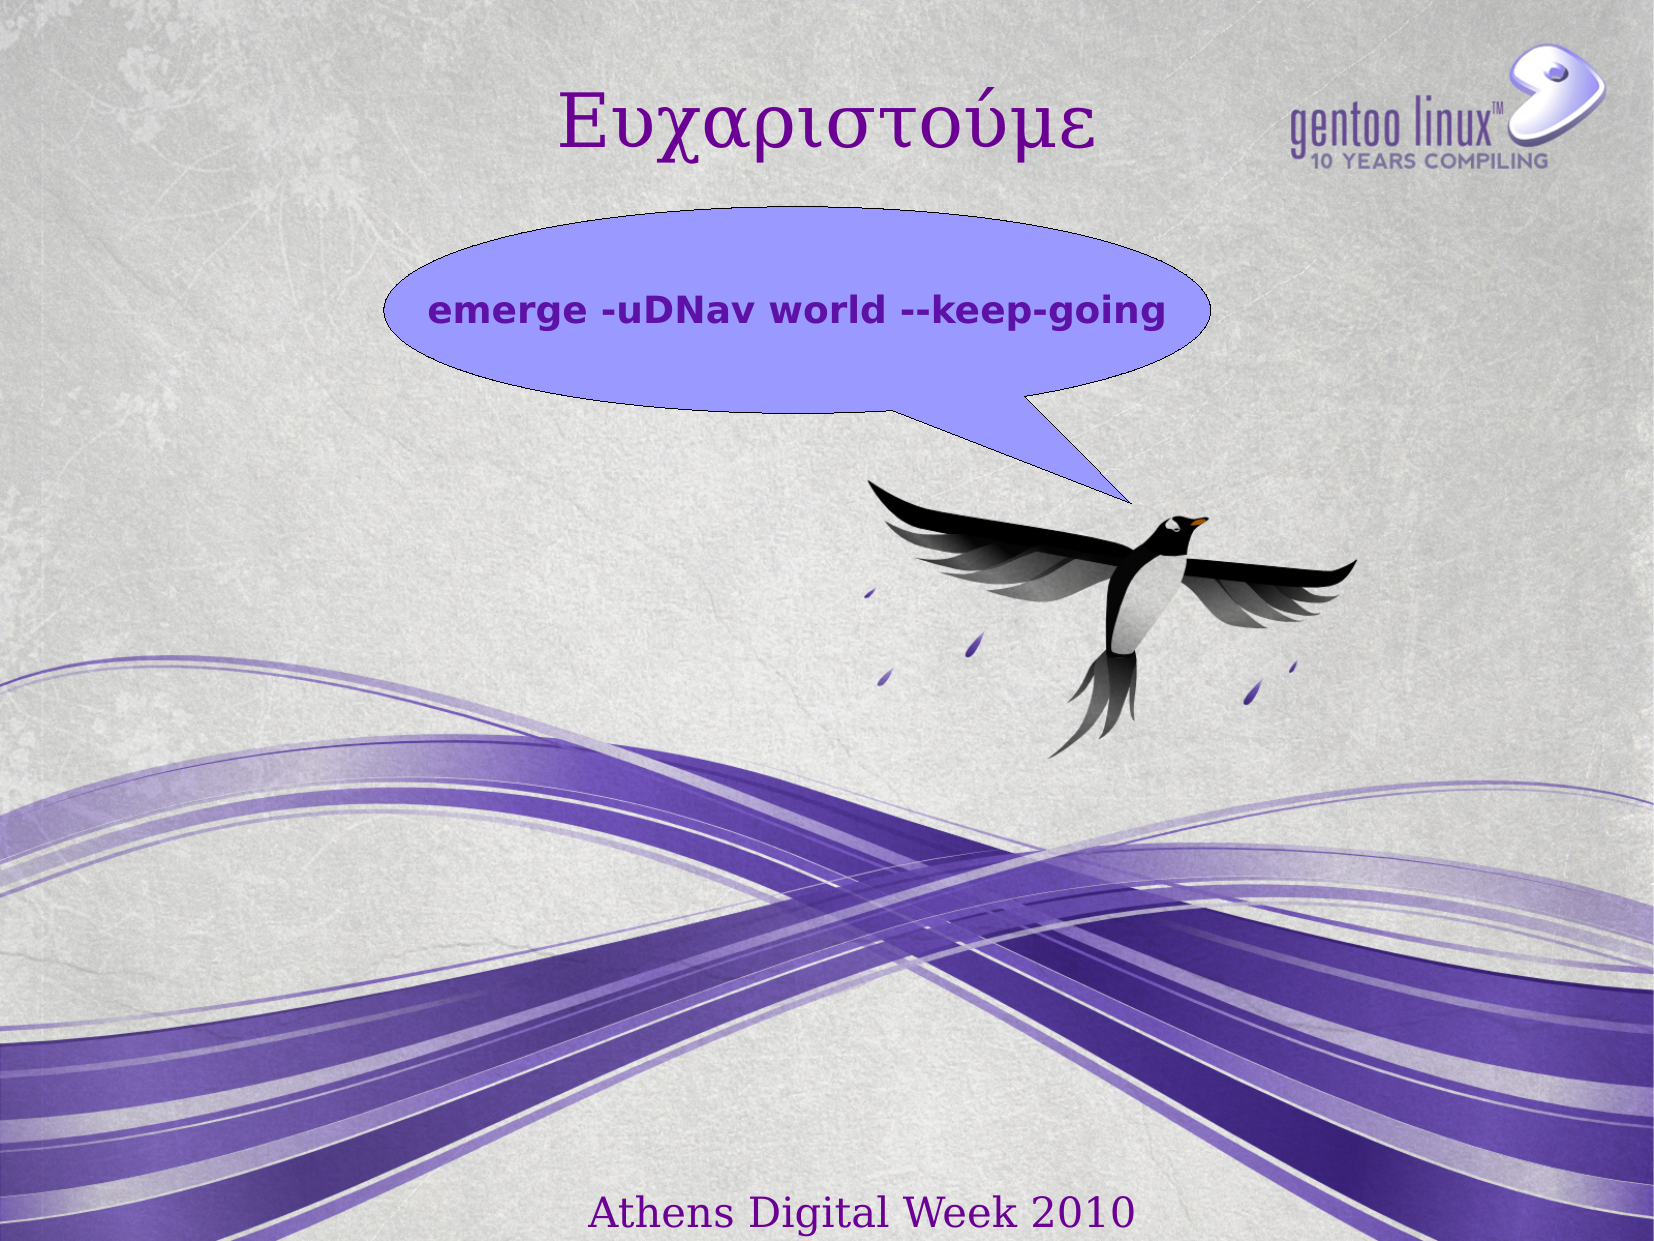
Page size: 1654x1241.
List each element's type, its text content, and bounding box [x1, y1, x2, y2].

text_box emerge -uDNav world --keep-going [383, 206, 1211, 504]
text_box Ευχαριστούμε [541, 70, 1113, 173]
picture [0, 0, 1654, 1241]
title Athens Digital Week 2010 [562, 1189, 1163, 1238]
